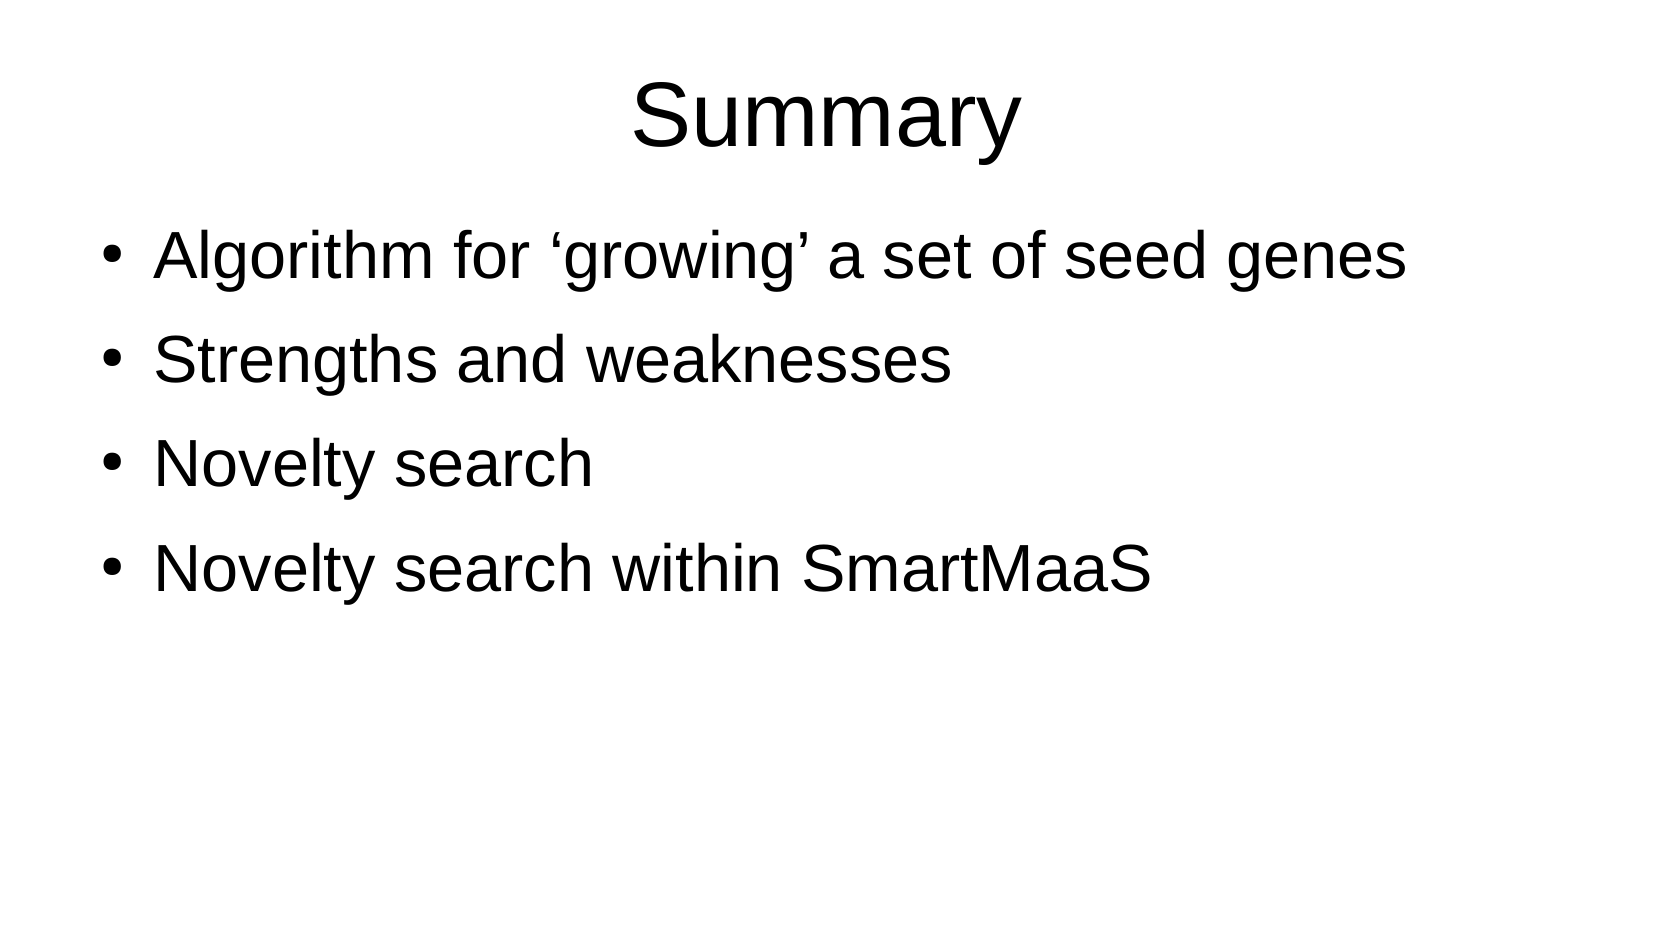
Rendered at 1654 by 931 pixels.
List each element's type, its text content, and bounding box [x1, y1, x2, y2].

title Summary [82, 37, 1571, 193]
list Algorithm for ‘growing’ a set of seed genes Strengths and weaknesses Novelty search Novelty search within SmartMaaS [82, 217, 1571, 758]
